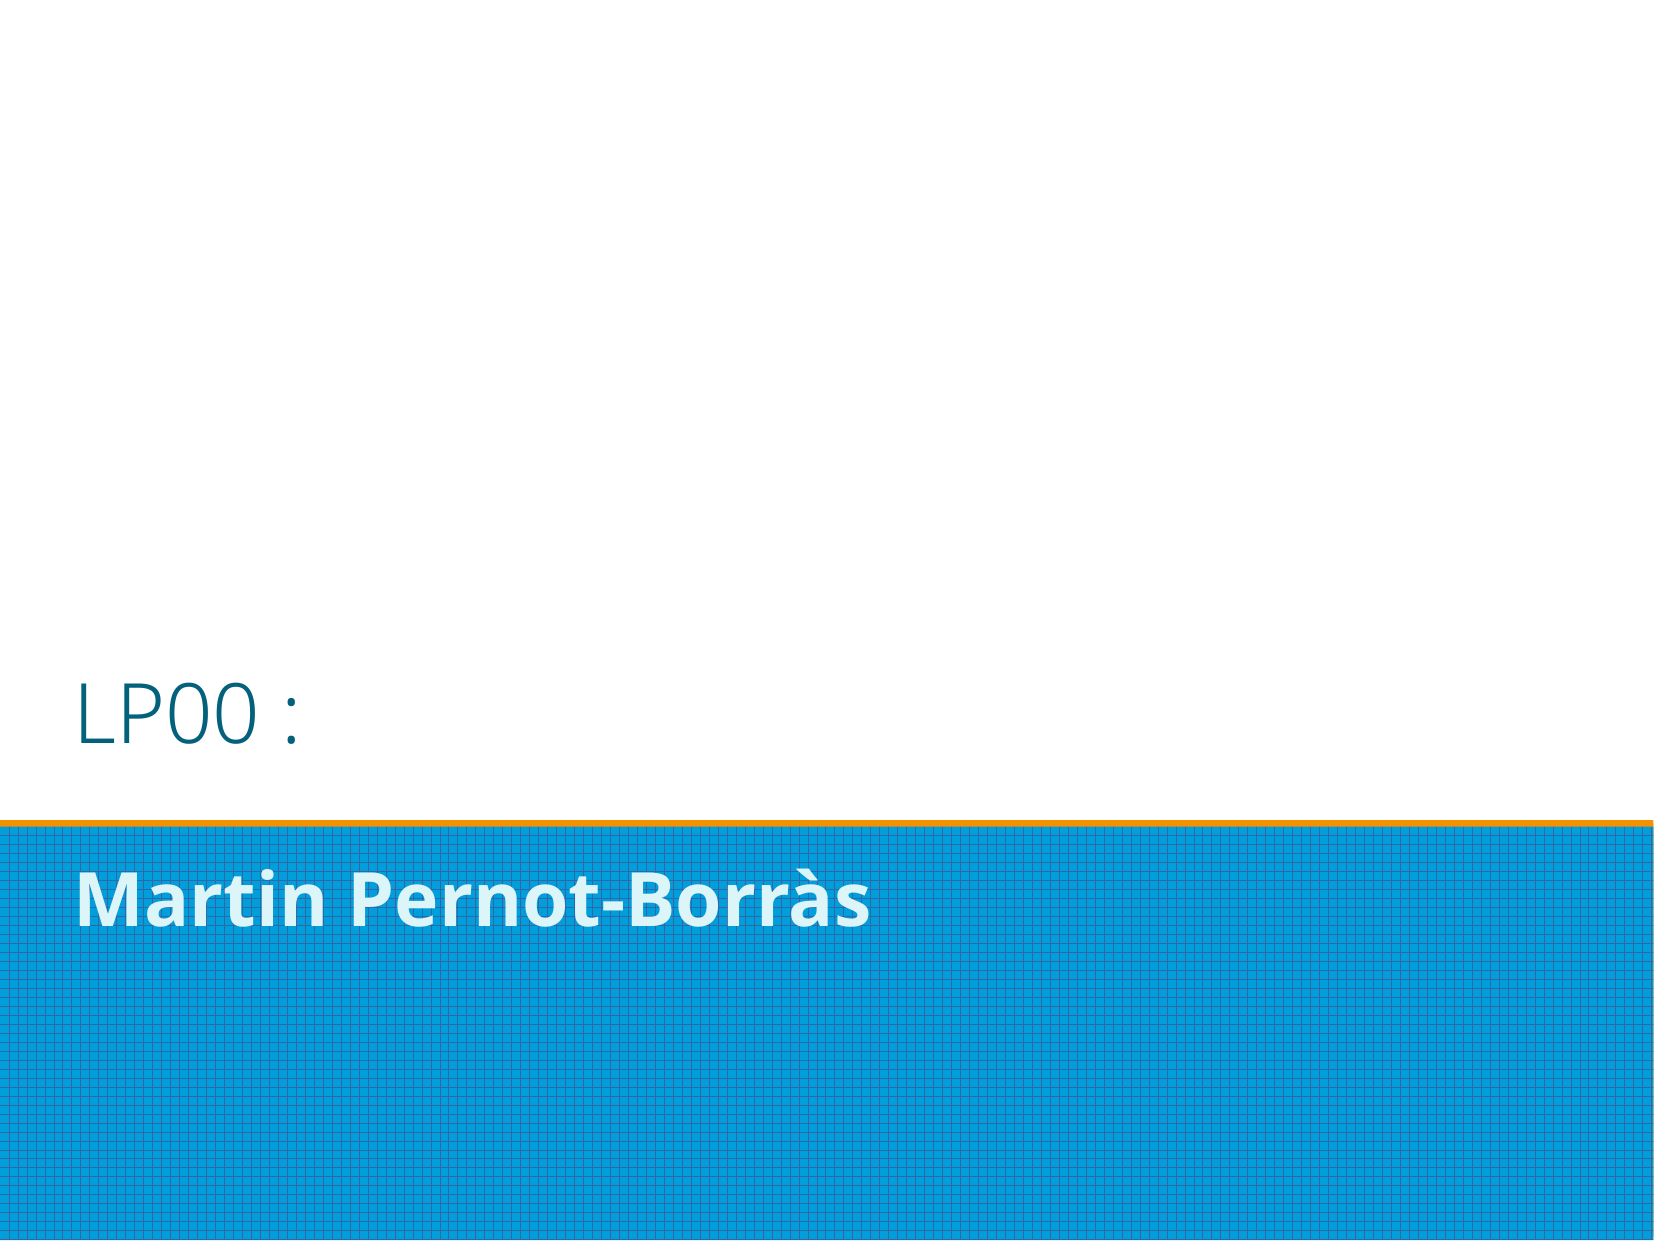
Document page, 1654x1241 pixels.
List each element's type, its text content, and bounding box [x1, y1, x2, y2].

title LP00 : [73, 59, 1551, 768]
subtitle Martin Pernot-Borràs [73, 846, 1551, 1103]
